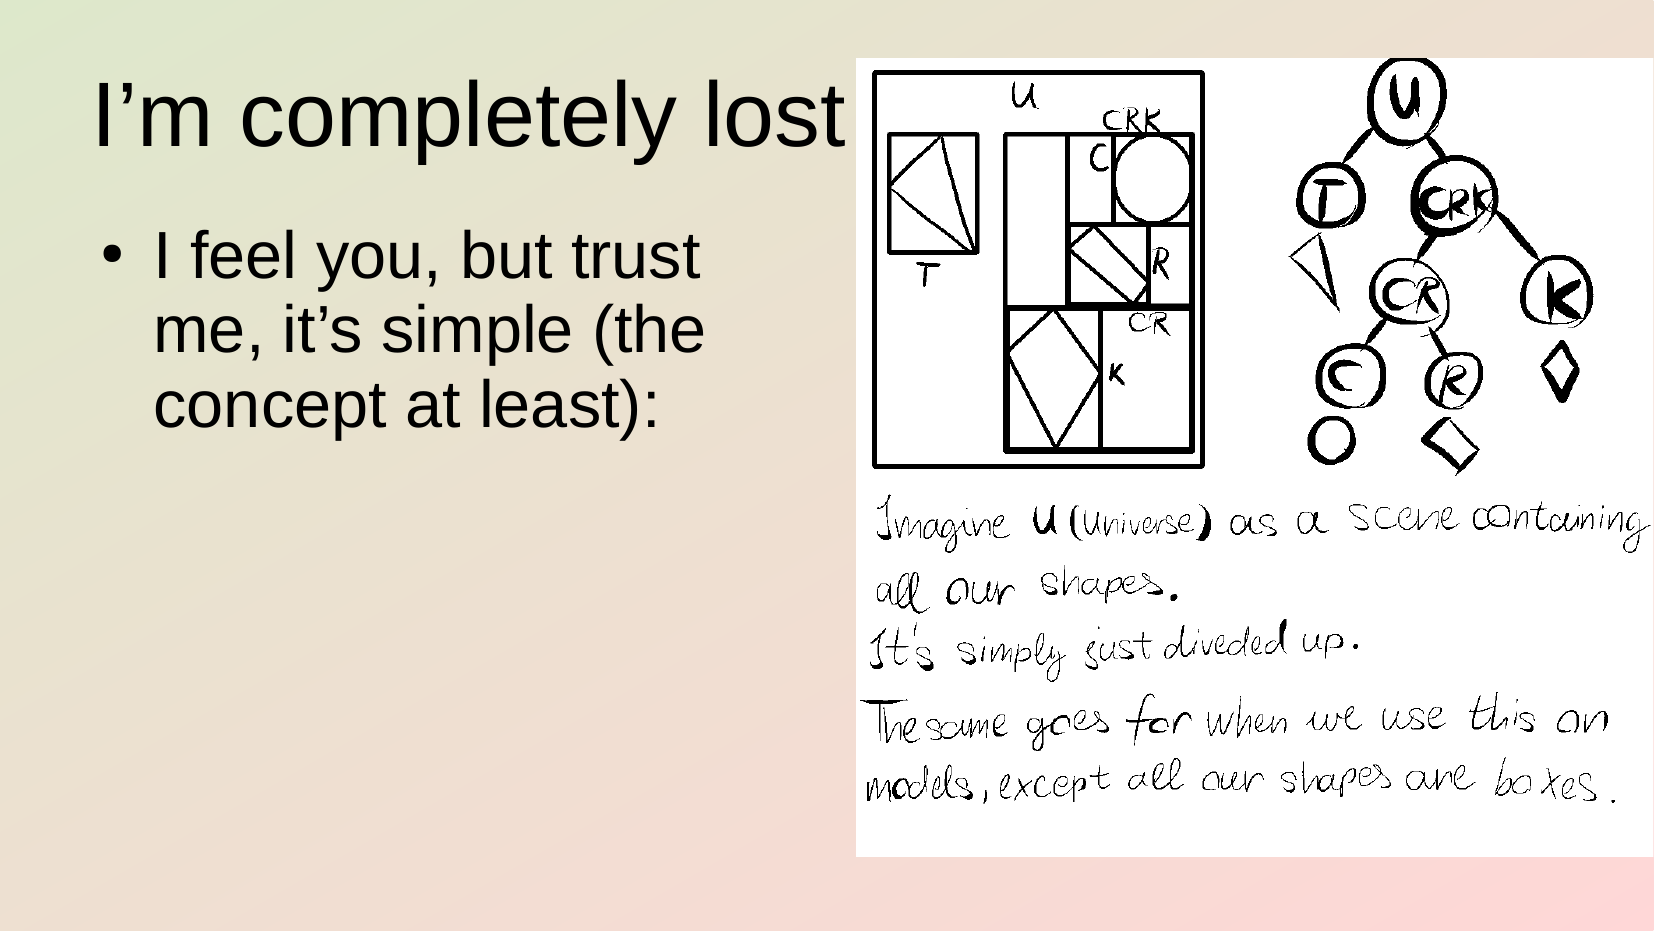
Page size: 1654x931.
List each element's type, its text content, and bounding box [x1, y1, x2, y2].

picture [856, 58, 1654, 857]
title I’m completely lost [82, 37, 857, 193]
list I feel you, but trust me, it’s simple (the concept at least): [82, 217, 709, 532]
